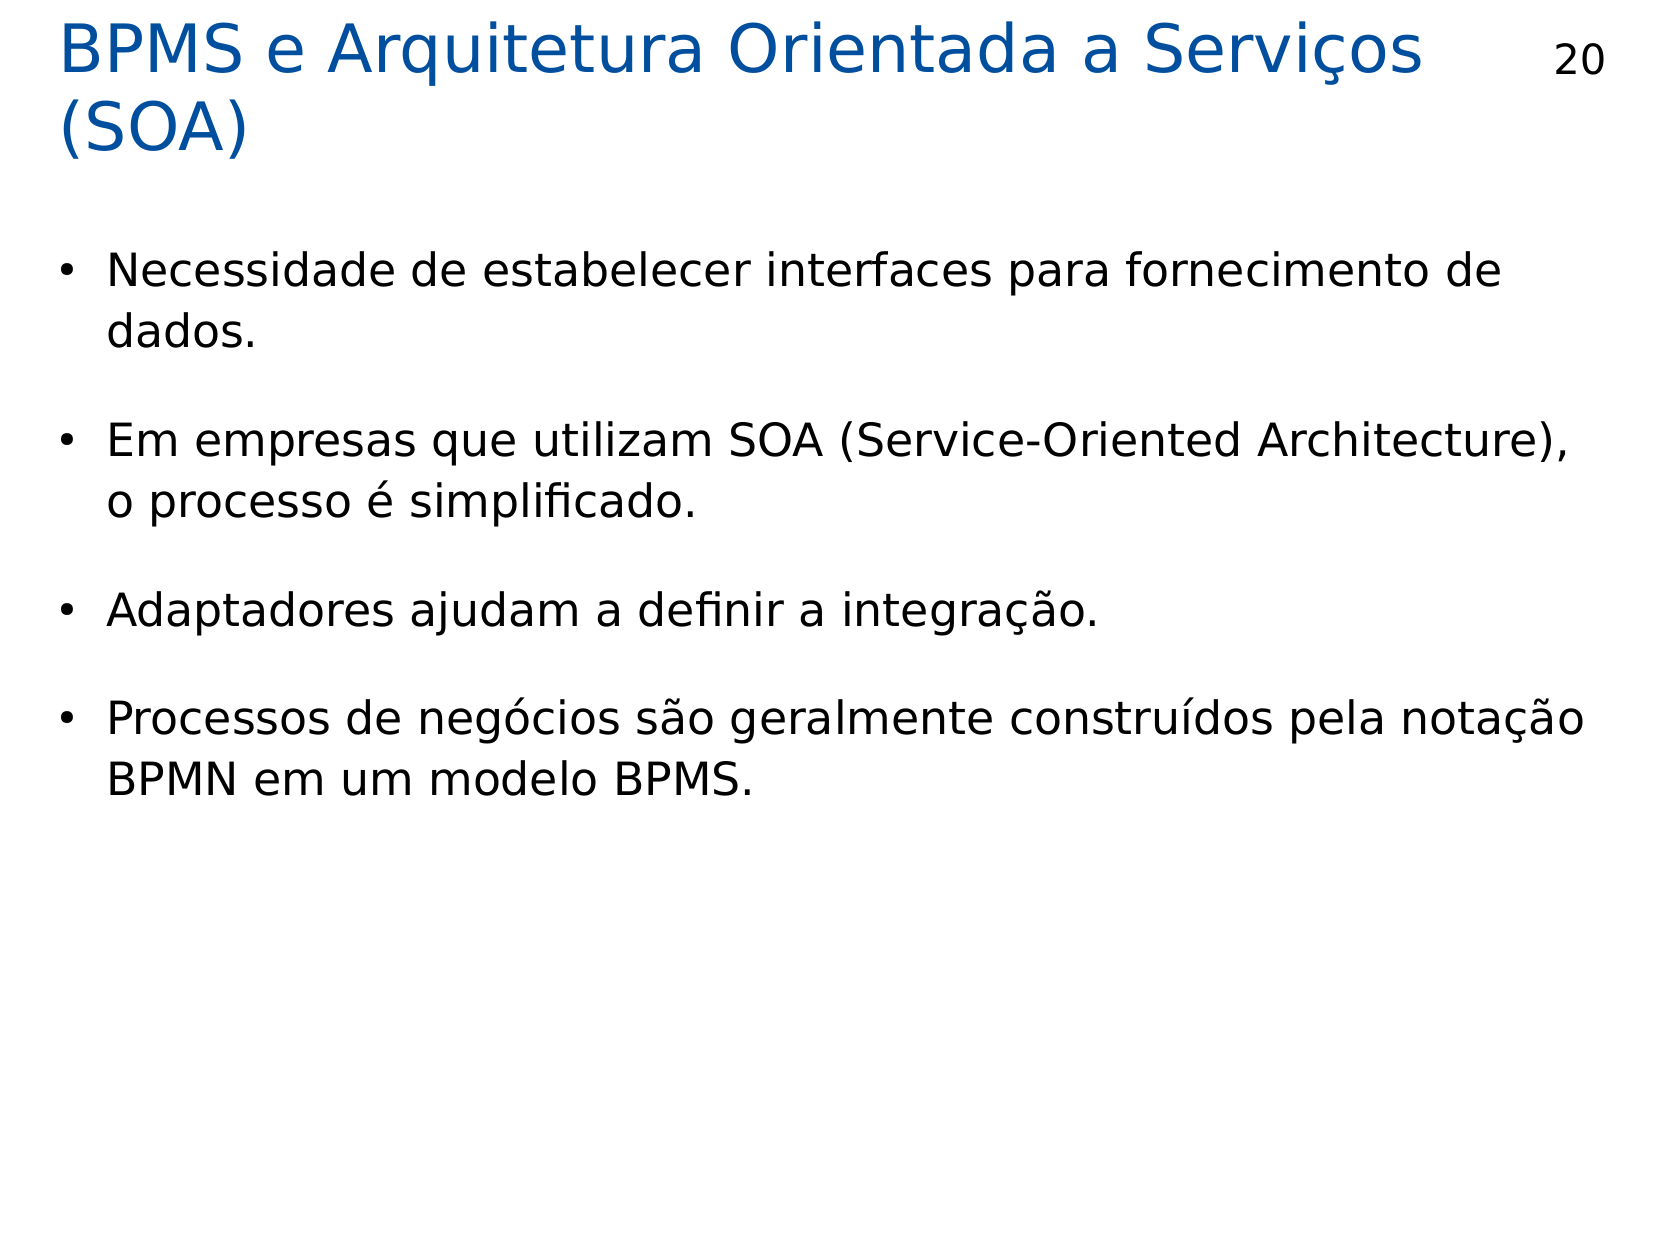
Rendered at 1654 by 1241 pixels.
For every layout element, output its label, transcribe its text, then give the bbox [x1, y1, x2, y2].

title BPMS e Arquitetura Orientada a Serviços (SOA) [59, 10, 1506, 167]
list Necessidade de estabelecer interfaces para fornecimento de dados. Em empresas que utilizam SOA (Service-Oriented Architecture), o processo é simplificado. Adaptadores ajudam a definir a integração. Processos de negócios são geralmente construídos pela notação BPMN em um modelo BPMS. [59, 236, 1595, 1211]
